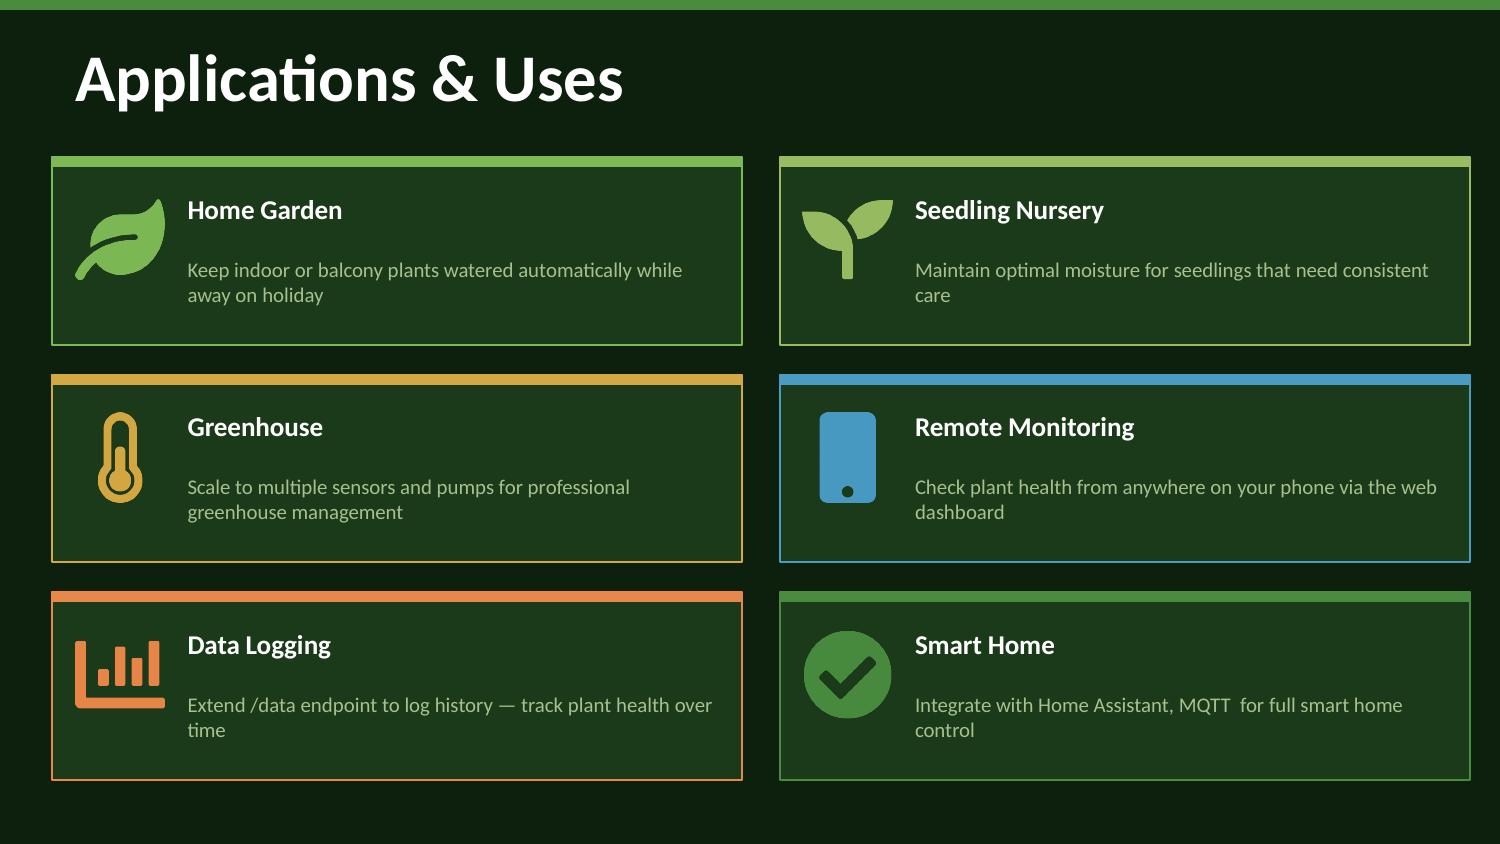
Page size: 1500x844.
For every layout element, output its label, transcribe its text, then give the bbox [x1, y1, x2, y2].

picture [802, 412, 893, 503]
text_box Check plant health from anywhere on your phone via the web dashboard [915, 457, 1448, 540]
text_box Data Logging [187, 615, 720, 672]
text_box Home Garden [187, 180, 720, 237]
text_box Maintain optimal moisture for seedlings that need consistent care [915, 240, 1448, 323]
text_box [52, 374, 743, 563]
text_box [52, 157, 743, 345]
picture [75, 194, 165, 285]
text_box Greenhouse [187, 397, 720, 455]
text_box Scale to multiple sensors and pumps for professional greenhouse management [187, 457, 720, 540]
text_box Smart Home [915, 615, 1448, 672]
text_box [779, 592, 1470, 780]
text_box Extend /data endpoint to log history — track plant health over time [187, 675, 720, 758]
picture [802, 194, 893, 285]
picture [75, 412, 165, 503]
picture [75, 629, 165, 720]
text_box [779, 157, 1470, 345]
text_box Integrate with Home Assistant, MQTT for full smart home control [915, 675, 1448, 758]
text_box Seedling Nursery [915, 180, 1448, 237]
text_box [52, 592, 743, 780]
picture [802, 629, 893, 720]
text_box Remote Monitoring [915, 397, 1448, 455]
text_box [0, 0, 1500, 9]
text_box Applications & Uses [74, 29, 1425, 120]
text_box Keep indoor or balcony plants watered automatically while away on holiday [187, 240, 720, 323]
text_box [779, 374, 1470, 563]
